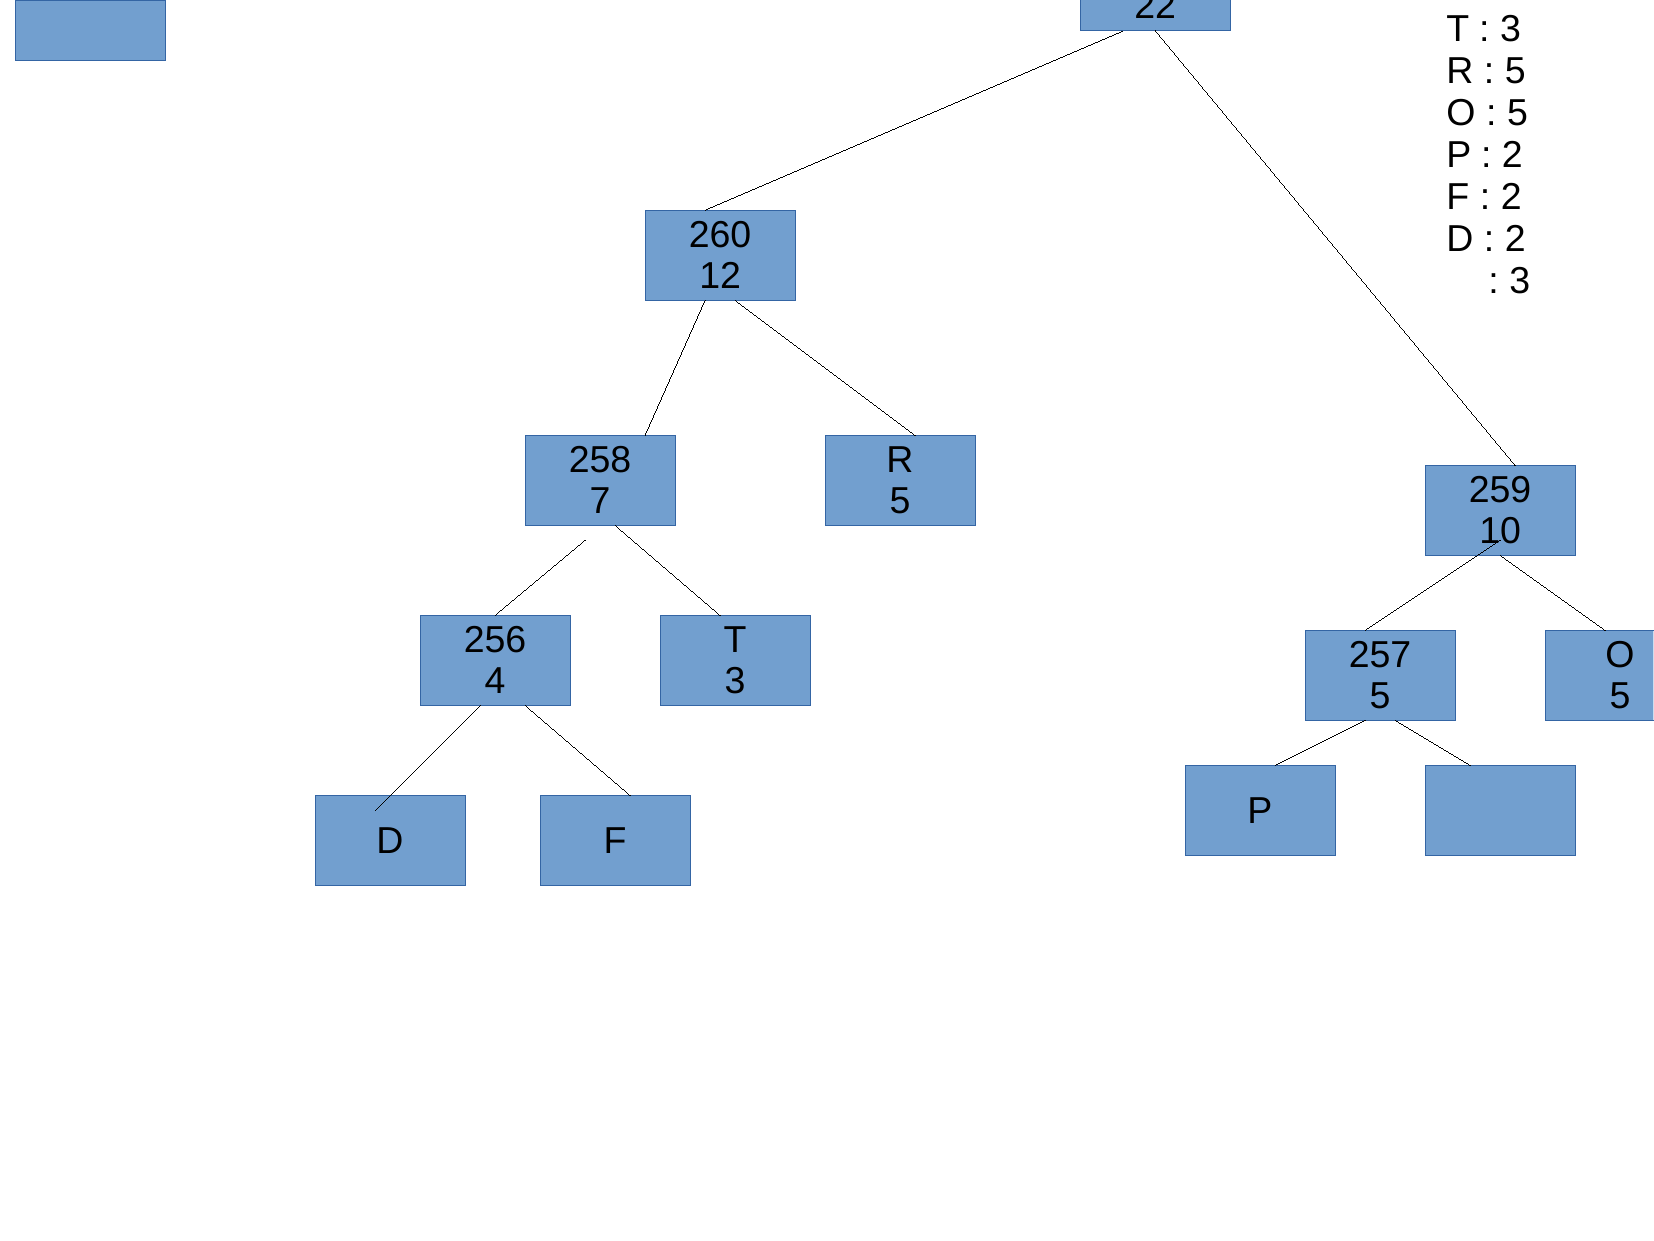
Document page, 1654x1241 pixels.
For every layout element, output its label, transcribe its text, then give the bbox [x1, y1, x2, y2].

text_box D [315, 795, 466, 886]
text_box 259 10 [1425, 465, 1576, 556]
text_box T 3 [660, 615, 811, 706]
text_box R 5 [825, 435, 976, 526]
text_box 256 4 [420, 615, 571, 706]
text_box [1425, 765, 1576, 856]
text_box O 5 [1545, 630, 1654, 721]
text_box 258 7 [525, 435, 676, 526]
text_box 260 12 [645, 210, 796, 301]
text_box F [540, 795, 691, 886]
text_box 261 22 [1080, 0, 1231, 31]
text_box T : 3 R : 5 O : 5 P : 2 F : 2 D : 2 : 3 [1431, 0, 1546, 351]
text_box P [1185, 765, 1336, 856]
text_box 257 5 [1305, 630, 1456, 721]
text_box [15, 0, 166, 61]
